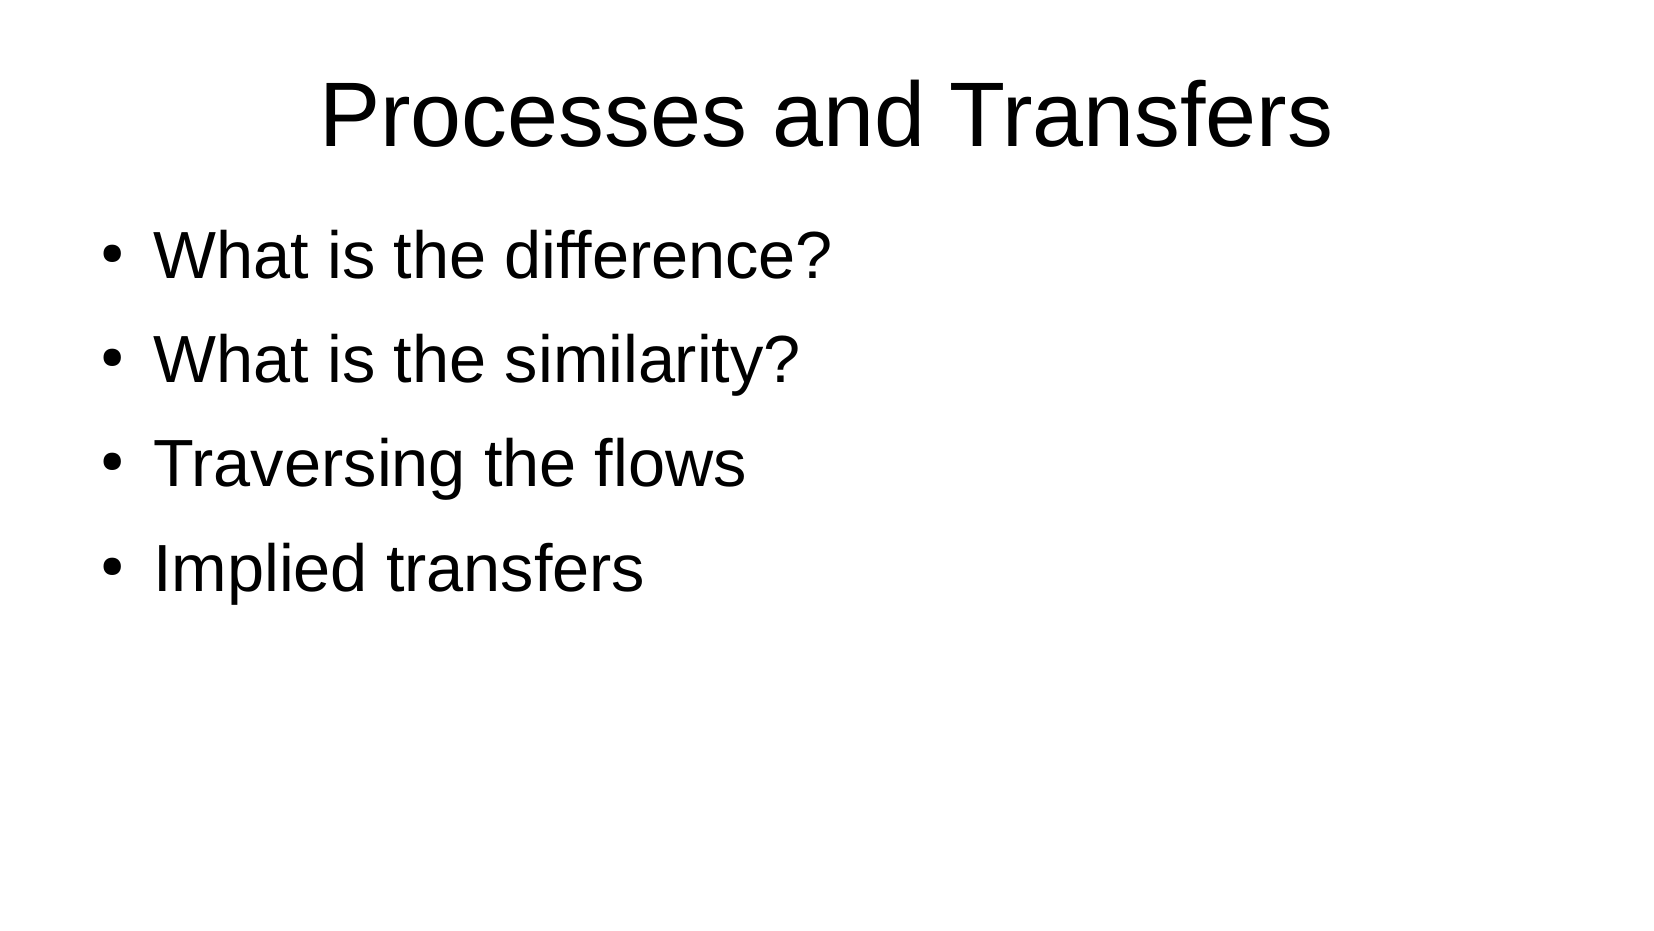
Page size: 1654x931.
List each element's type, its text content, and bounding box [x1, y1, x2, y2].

title Processes and Transfers [82, 37, 1571, 193]
list What is the difference? What is the similarity? Traversing the flows Implied transfers [82, 217, 1571, 758]
